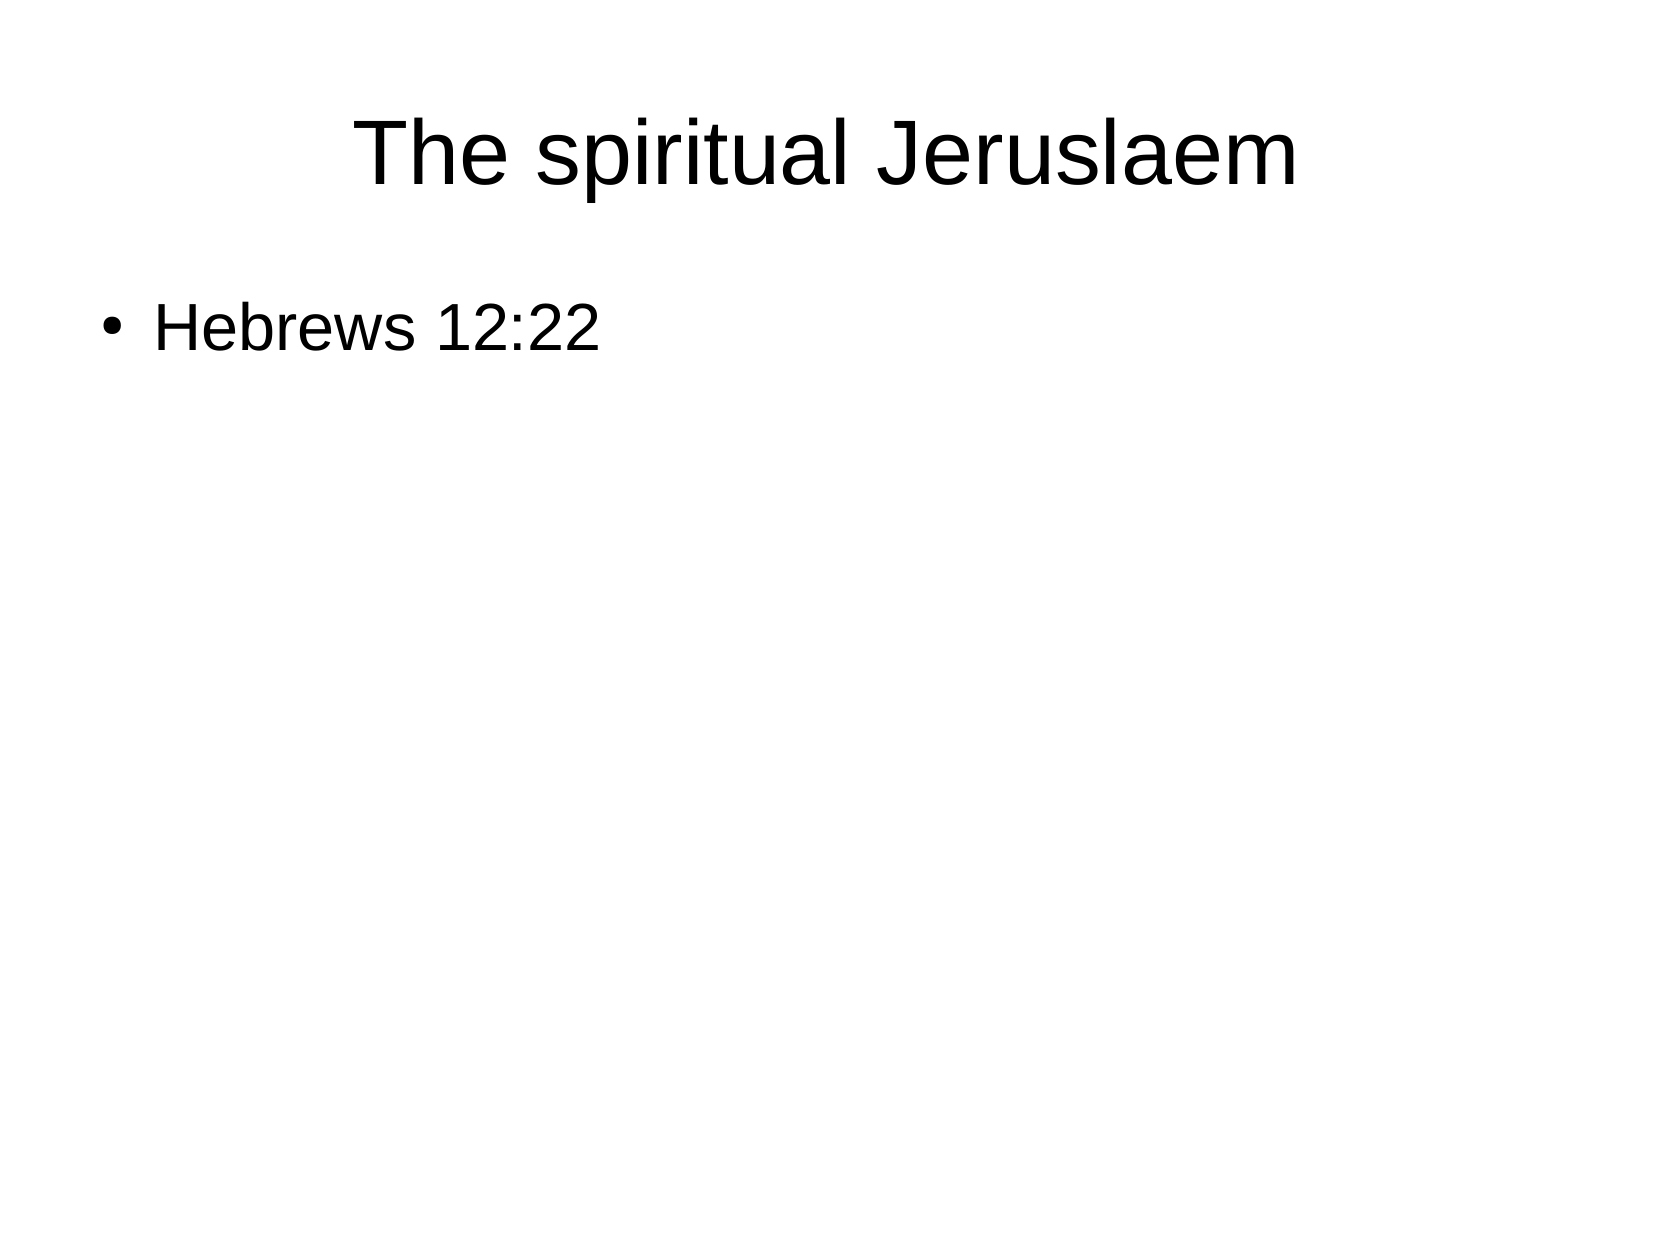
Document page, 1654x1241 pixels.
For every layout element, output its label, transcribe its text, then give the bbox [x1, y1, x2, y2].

title The spiritual Jeruslaem [82, 49, 1571, 257]
list Hebrews 12:22 [82, 290, 1571, 1010]
